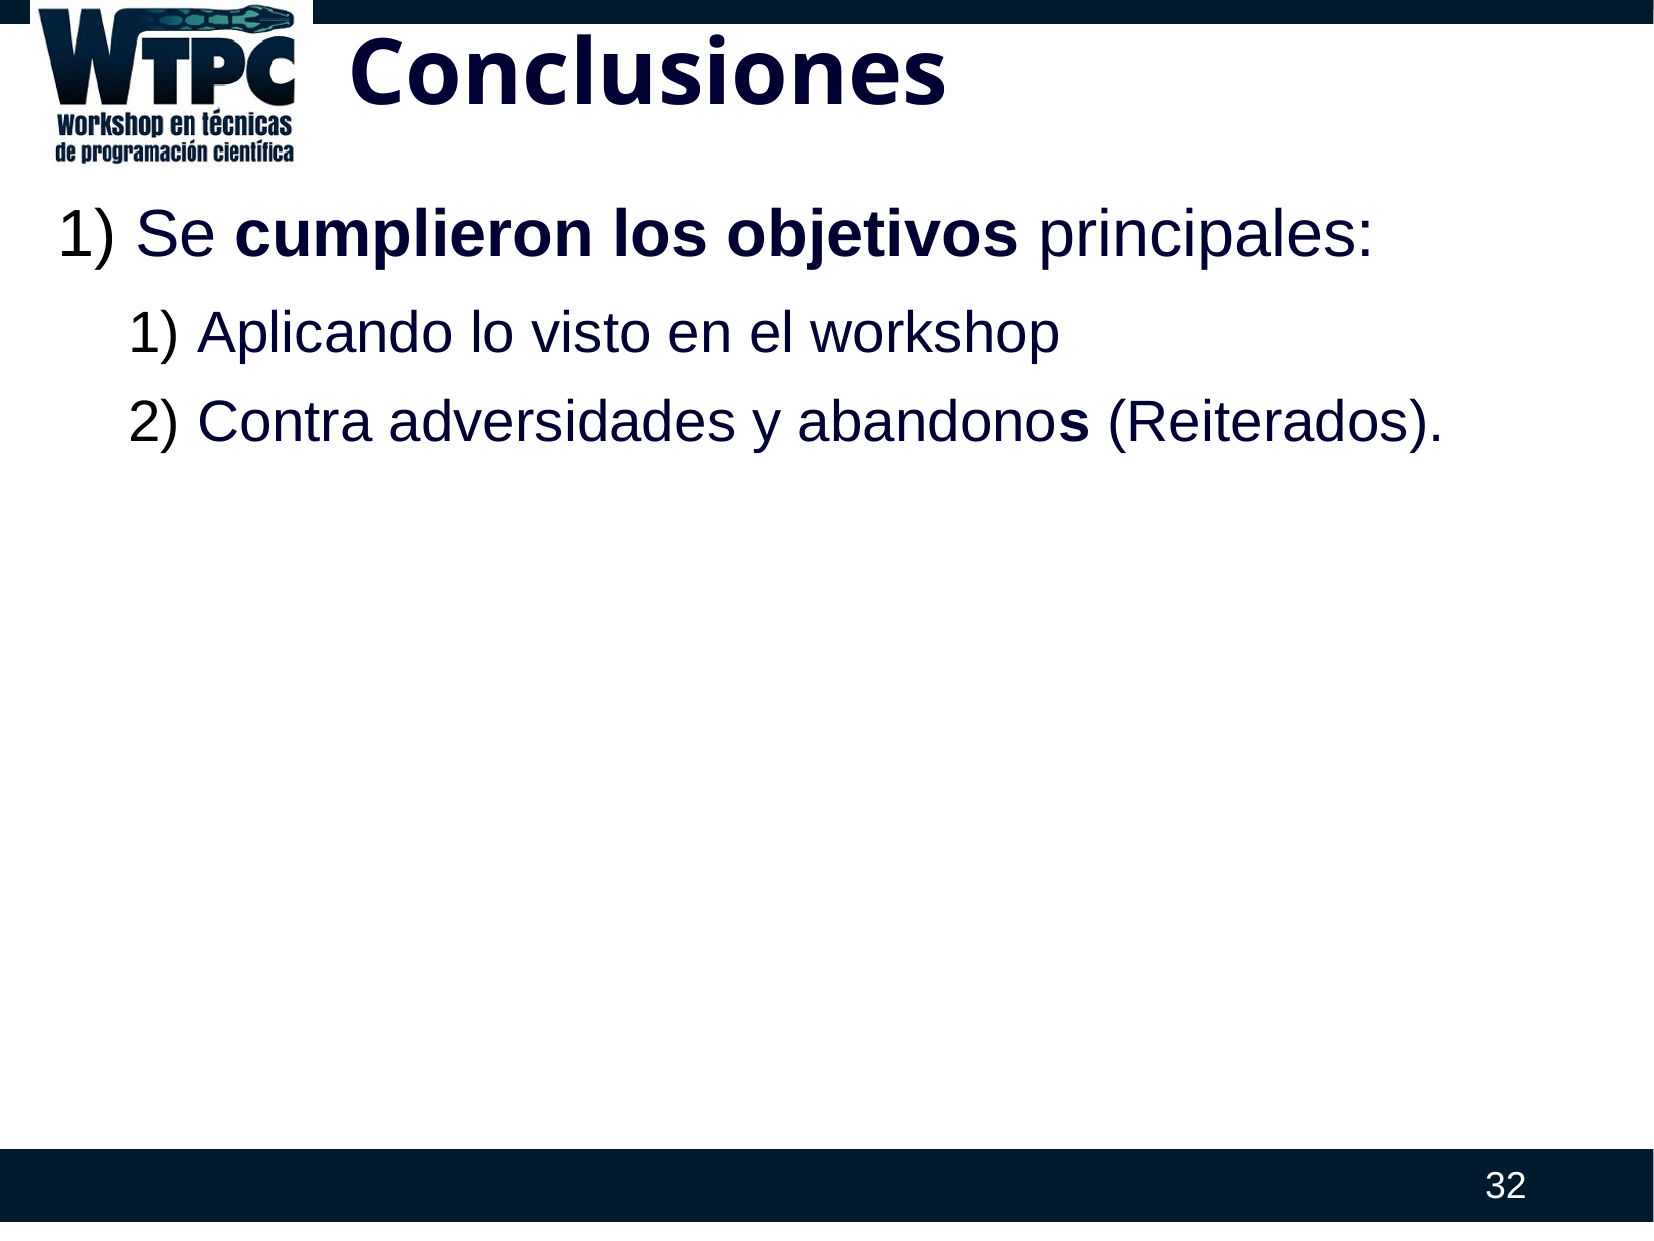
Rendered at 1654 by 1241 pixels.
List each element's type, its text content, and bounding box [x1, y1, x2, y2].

text_box <número> [1470, 1156, 1654, 1228]
title Conclusiones [347, 24, 1569, 125]
picture [0, 0, 1654, 175]
picture [0, 1149, 1654, 1223]
list Se cumplieron los objetivos principales: Aplicando lo visto en el workshop Contra adversidades y abandonos (Reiterados). [39, 195, 1617, 1106]
